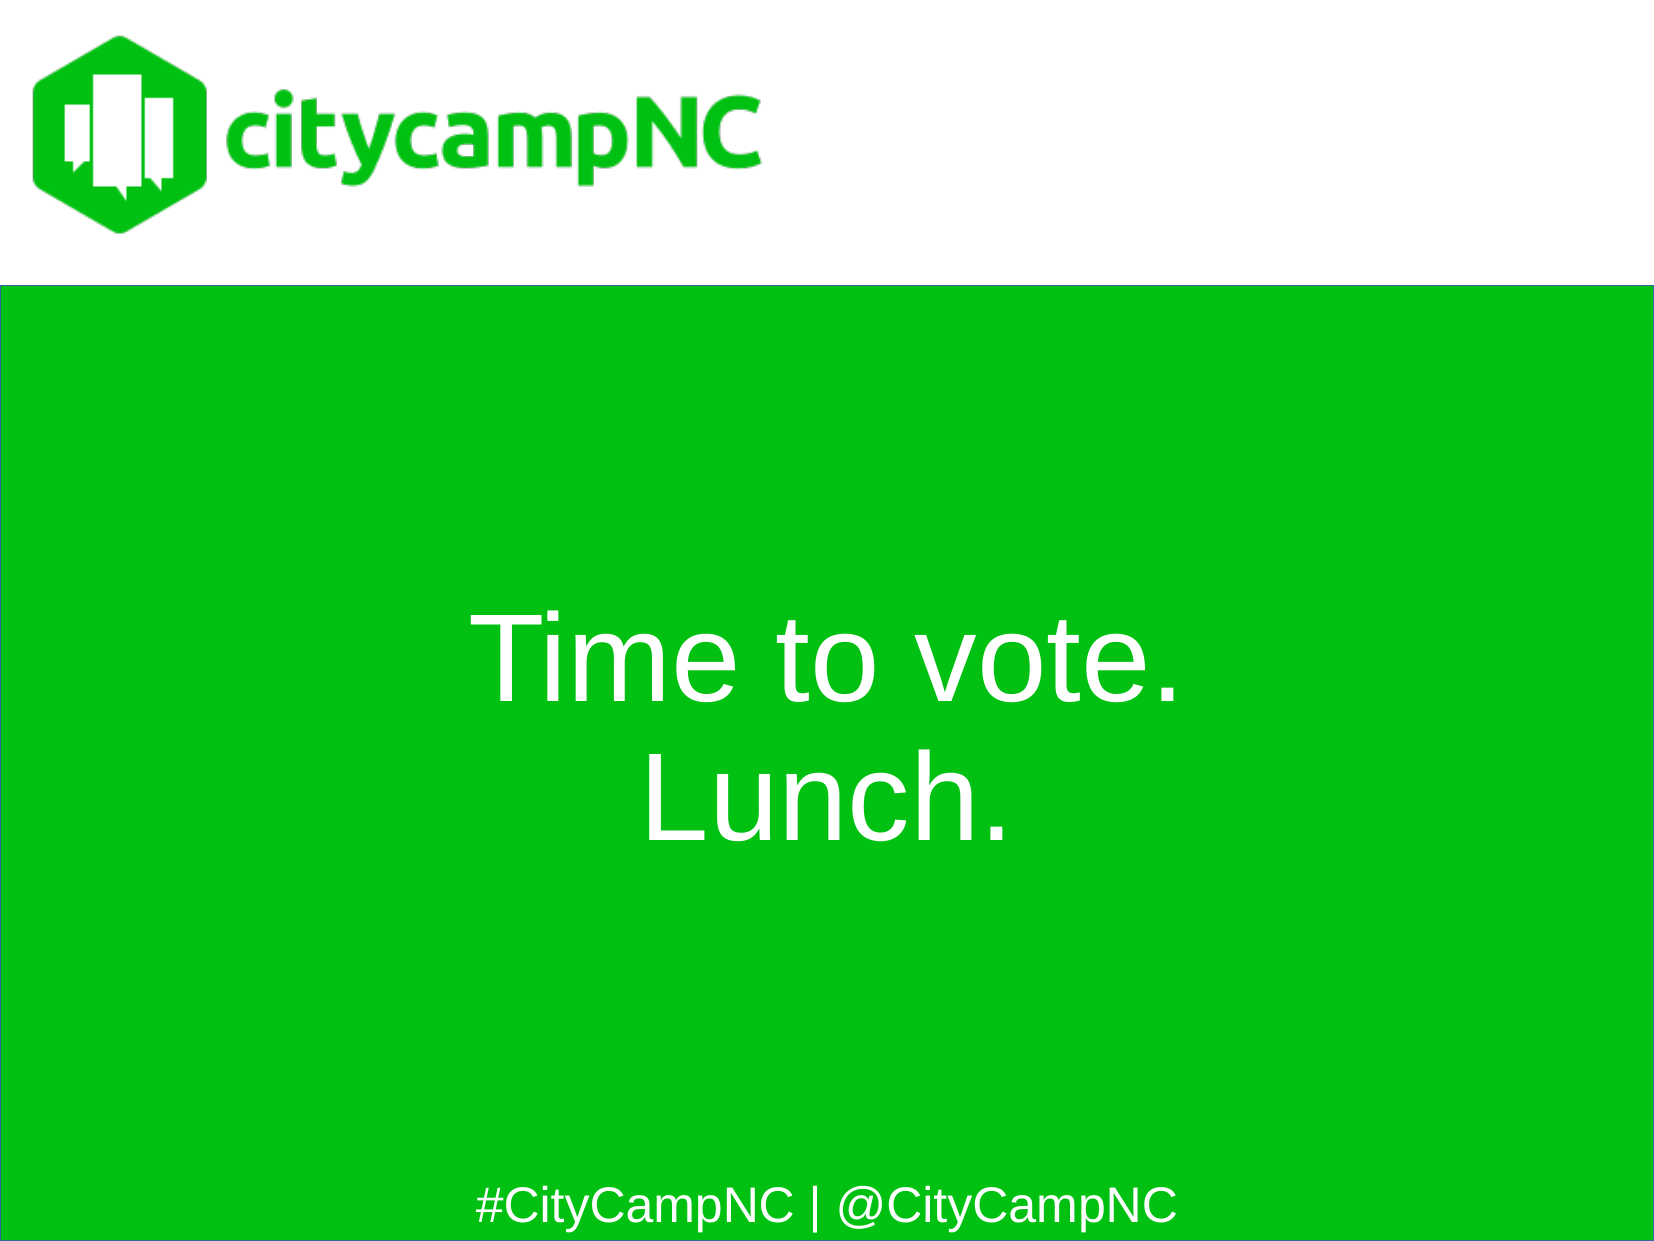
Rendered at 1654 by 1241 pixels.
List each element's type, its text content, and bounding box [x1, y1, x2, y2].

subtitle Time to vote. Lunch. [79, 330, 1576, 1126]
picture [0, 3, 794, 267]
